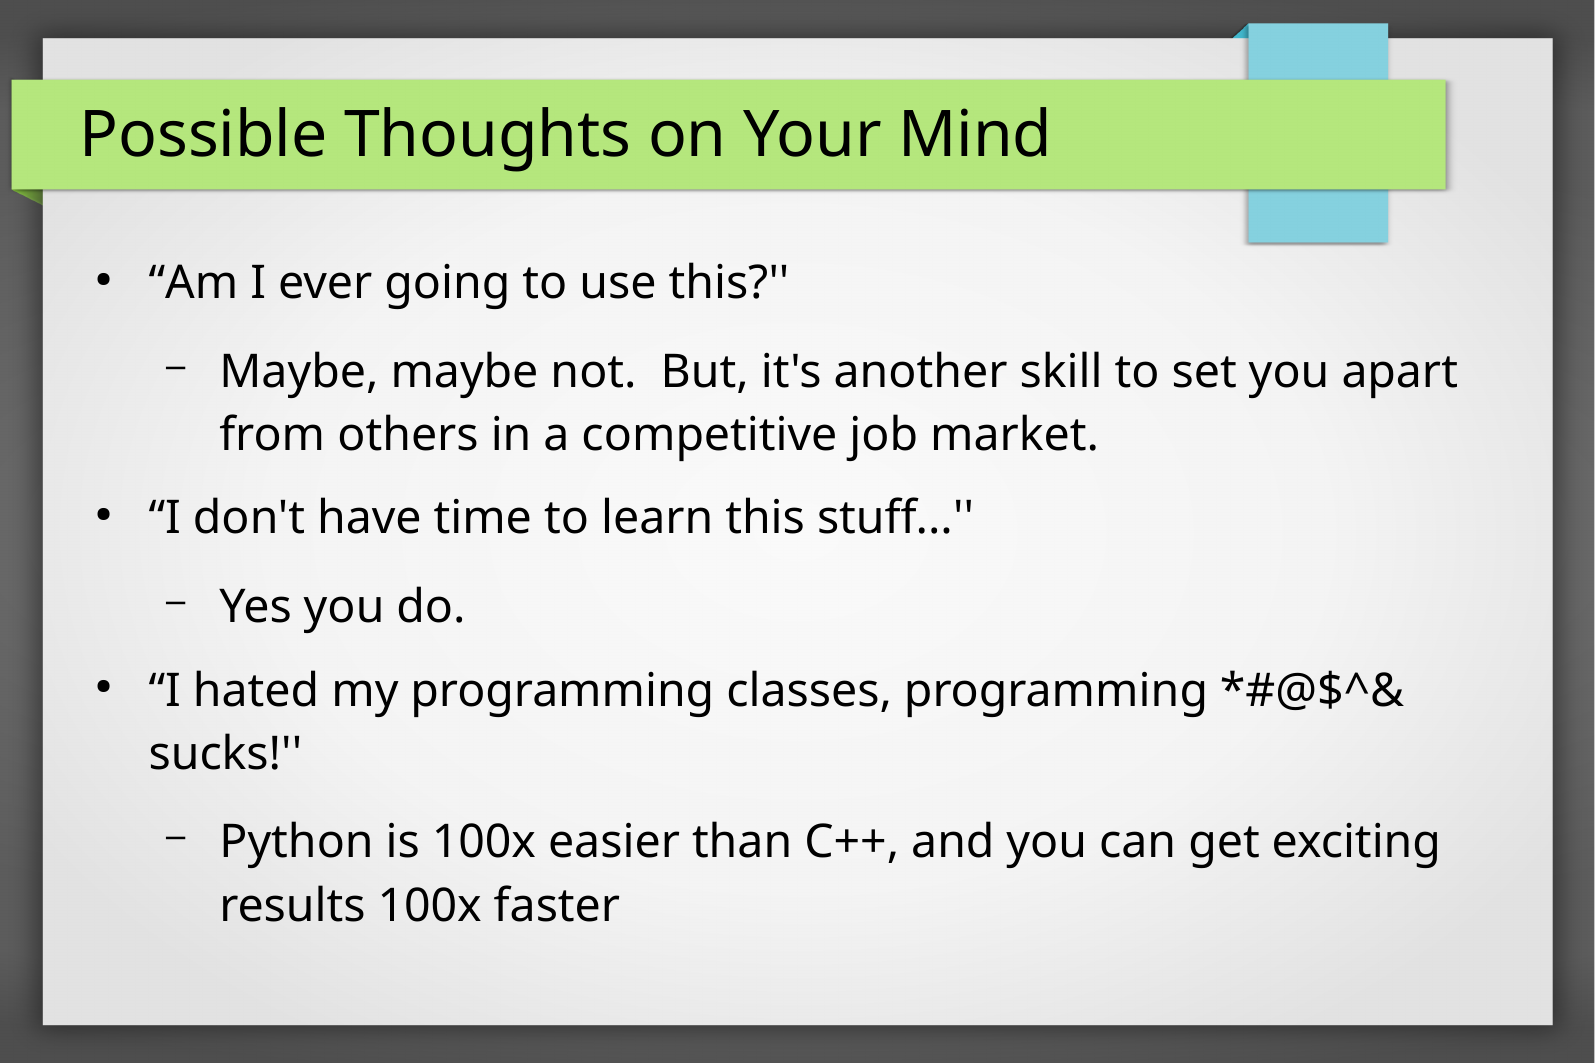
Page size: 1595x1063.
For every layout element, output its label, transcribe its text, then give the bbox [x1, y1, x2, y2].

title Possible Thoughts on Your Mind [79, 78, 1219, 185]
list “Am I ever going to use this?'' Maybe, maybe not. But, it's another skill to set you apart from others in a competitive job market. “I don't have time to learn this stuff...'' Yes you do. “I hated my programming classes, programming *#@$^& sucks!'' Python is 100x easier than C++, and you can get exciting results 100x faster [77, 249, 1513, 961]
picture [0, 0, 1595, 1063]
